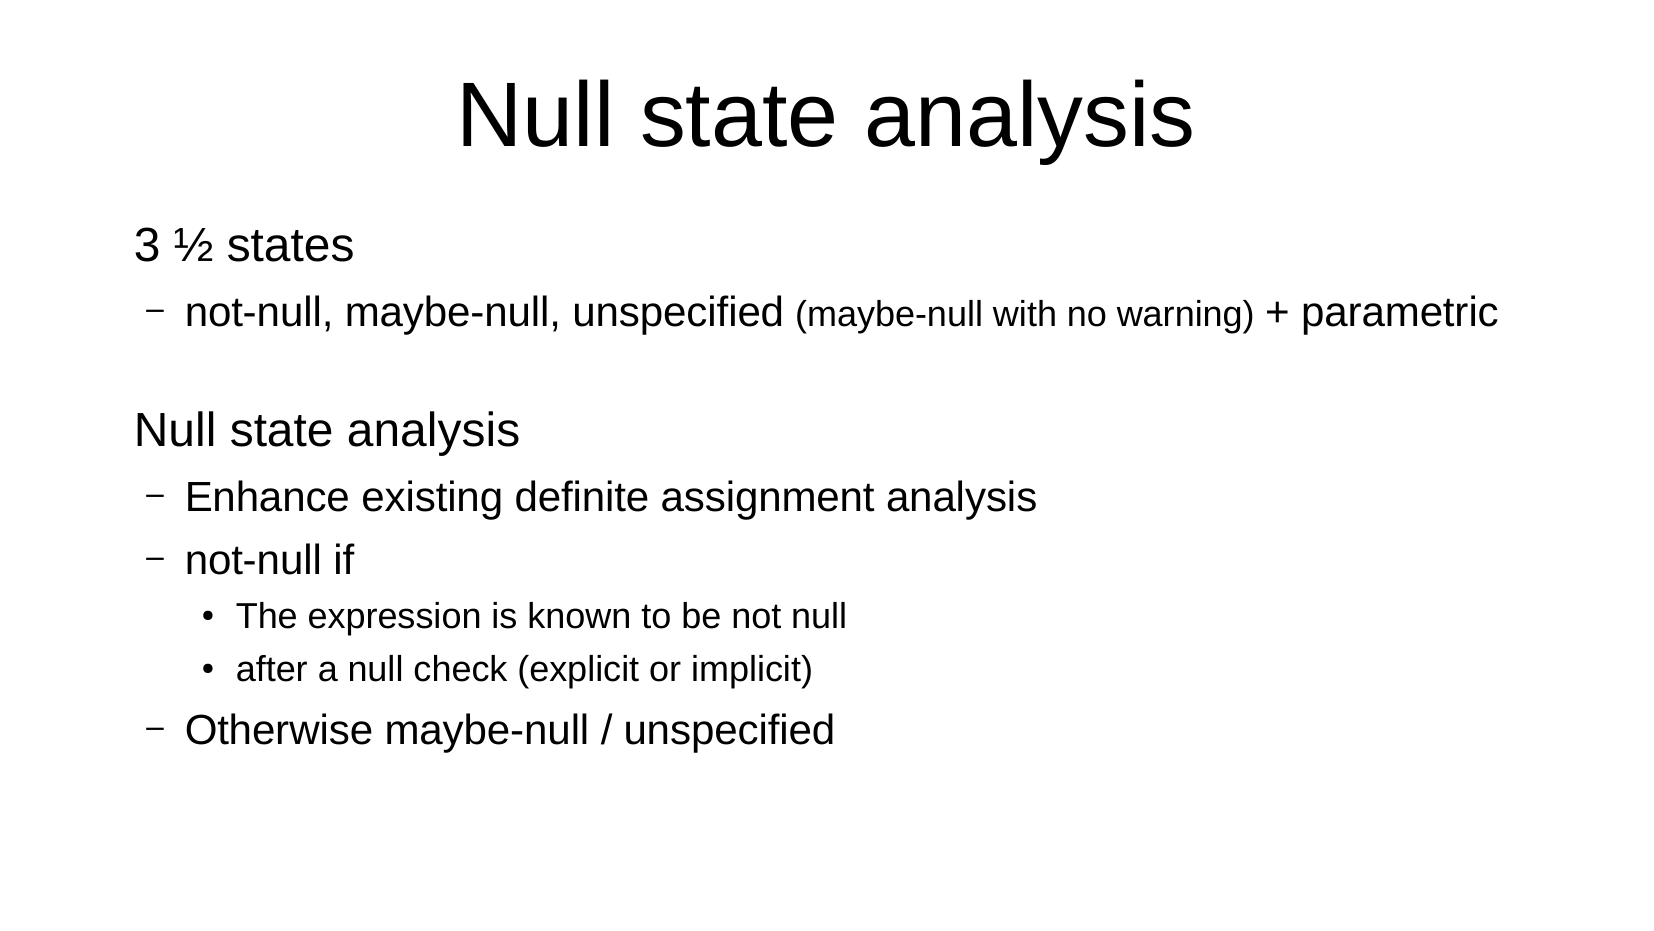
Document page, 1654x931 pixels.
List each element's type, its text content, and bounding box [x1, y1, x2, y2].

title Null state analysis [82, 37, 1571, 193]
list 3 ½ states not-null, maybe-null, unspecified (maybe-null with no warning) + parametric Null state analysis Enhance existing definite assignment analysis not-null if The expression is known to be not null after a null check (explicit or implicit) Otherwise maybe-null / unspecified [82, 217, 1571, 758]
